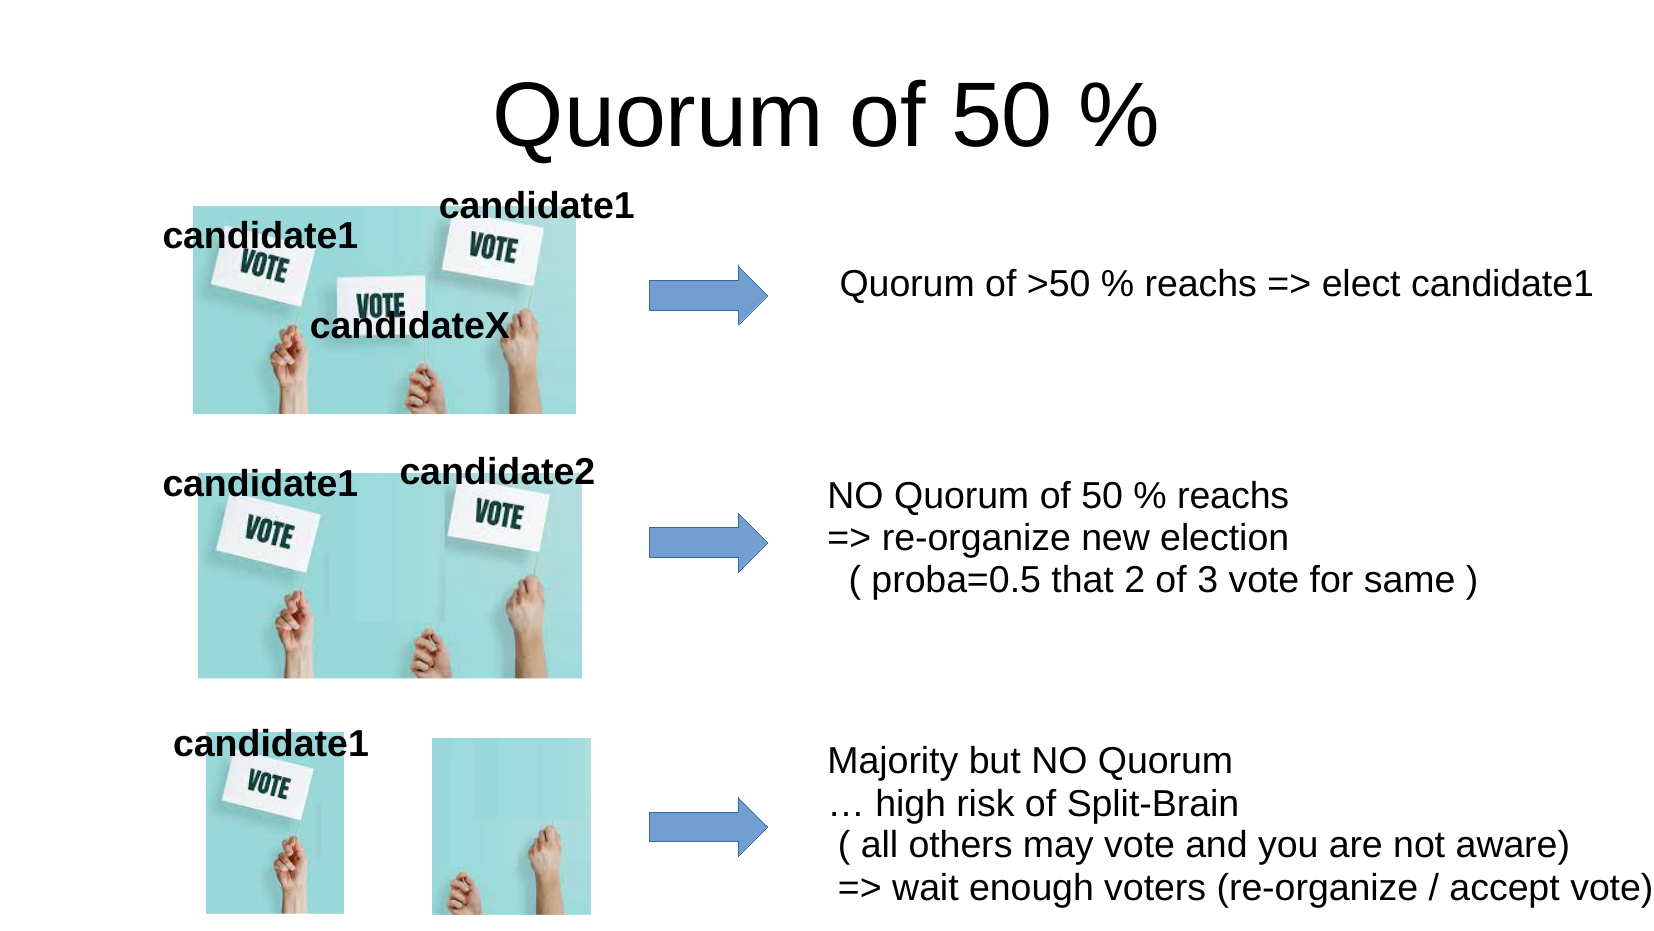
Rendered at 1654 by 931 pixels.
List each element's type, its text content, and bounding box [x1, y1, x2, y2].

text_box [649, 797, 768, 857]
text_box [649, 265, 768, 325]
text_box candidateX [295, 297, 532, 355]
picture [432, 738, 591, 916]
text_box candidate1 [424, 177, 650, 234]
text_box candidate1 [147, 454, 374, 512]
text_box candidate1 [147, 206, 374, 264]
picture [193, 206, 576, 414]
picture [198, 473, 582, 681]
text_box Quorum of >50 % reachs => elect candidate1 [824, 254, 1625, 354]
text_box [649, 513, 768, 573]
text_box NO Quorum of 50 % reachs => re-organize new election ( proba=0.5 that 2 of 3 vote for same ) [812, 466, 1494, 650]
picture [206, 772, 344, 916]
text_box candidate1 [158, 714, 384, 772]
title Quorum of 50 % [82, 37, 1571, 193]
text_box candidate2 [384, 442, 611, 500]
text_box Majority but NO Quorum … high risk of Split-Brain ( all others may vote and you are not aware) => wait enough voters (re-organize / accept vote) [812, 732, 1654, 916]
